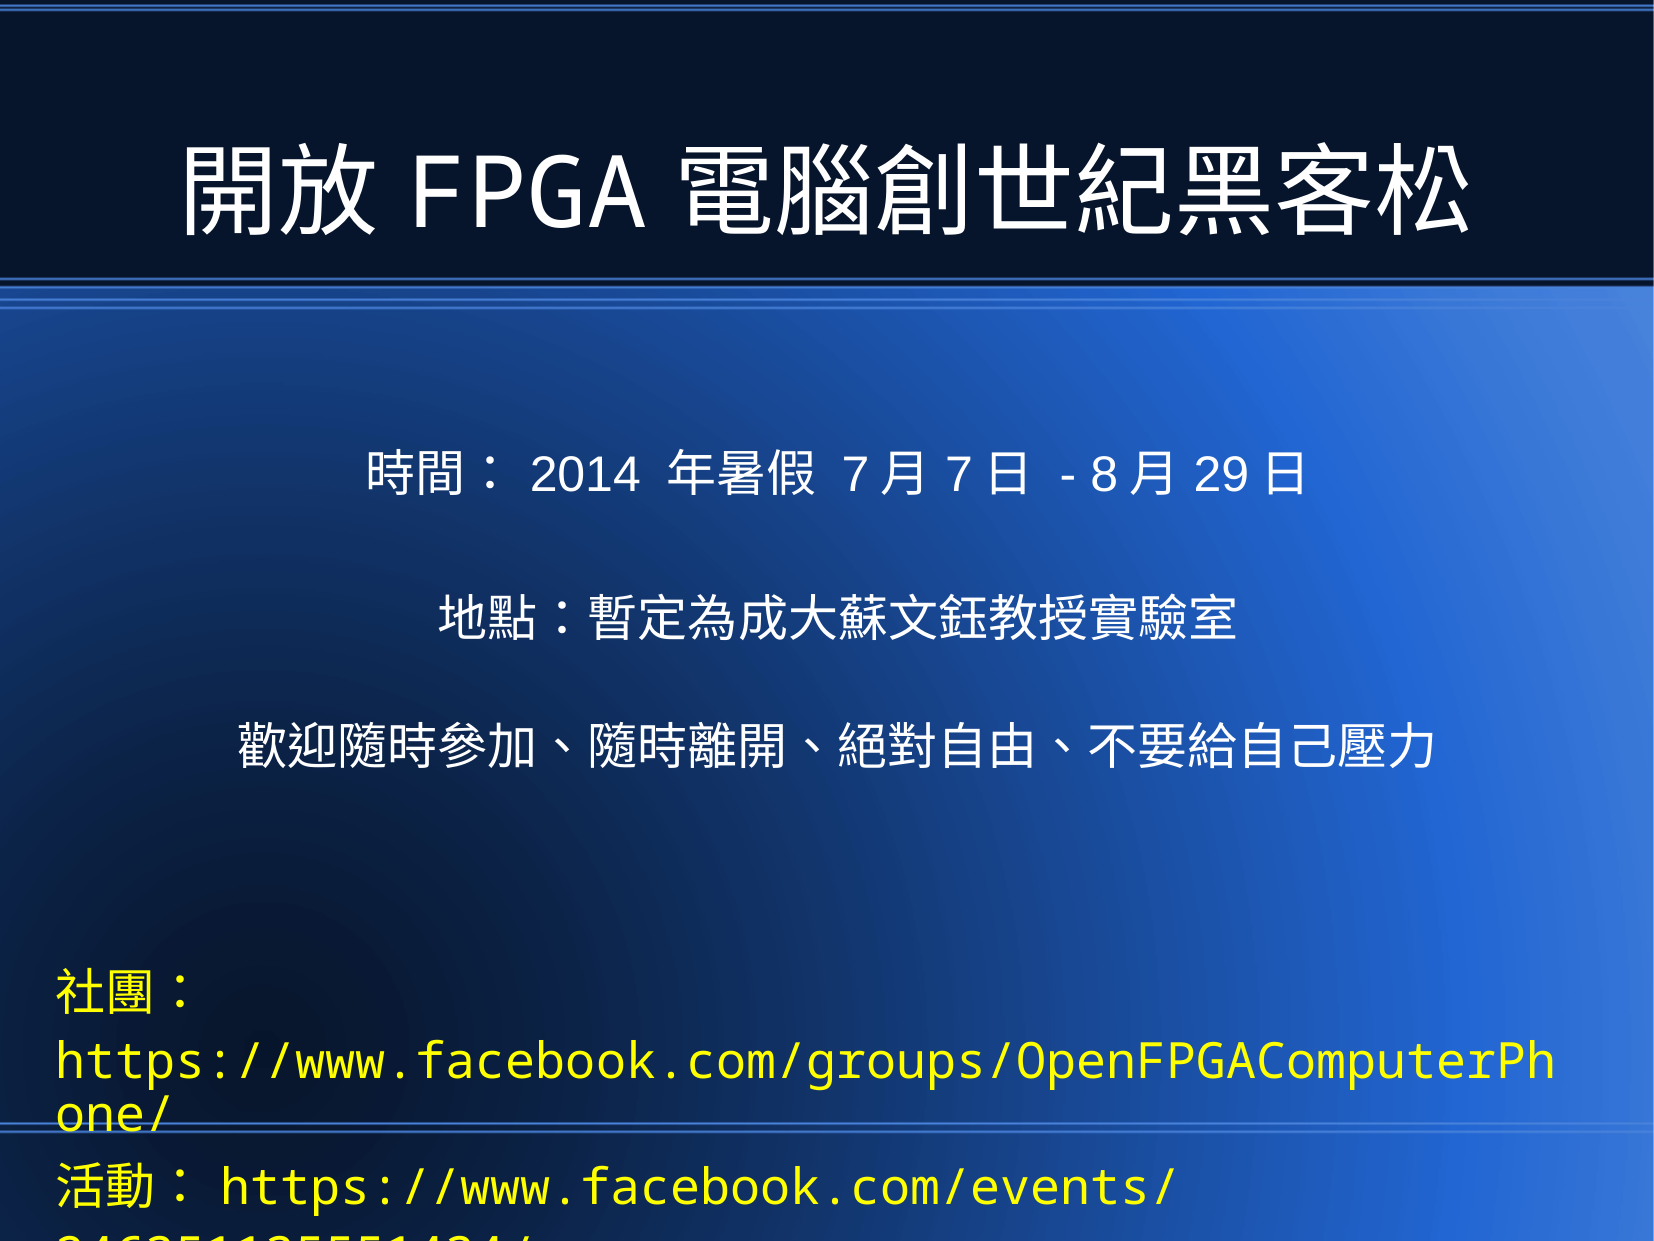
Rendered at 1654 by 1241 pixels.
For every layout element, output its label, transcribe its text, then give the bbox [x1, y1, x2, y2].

text_box 時間：2014 年暑假 7月7日 - 8月29日 地點：暫定為成大蘇文鈺教授實驗室 歡迎隨時參加、隨時離開、絕對自由、不要給自己壓力 [223, 426, 1453, 756]
picture [0, 0, 1654, 1241]
subtitle 開放FPGA電腦創世紀黑客松 [82, 49, 1571, 319]
text_box 社團：https://www.facebook.com/groups/OpenFPGAComputerPhone/ 活動：https://www.facebook.com/events/246351135551434/ [41, 944, 1583, 1110]
